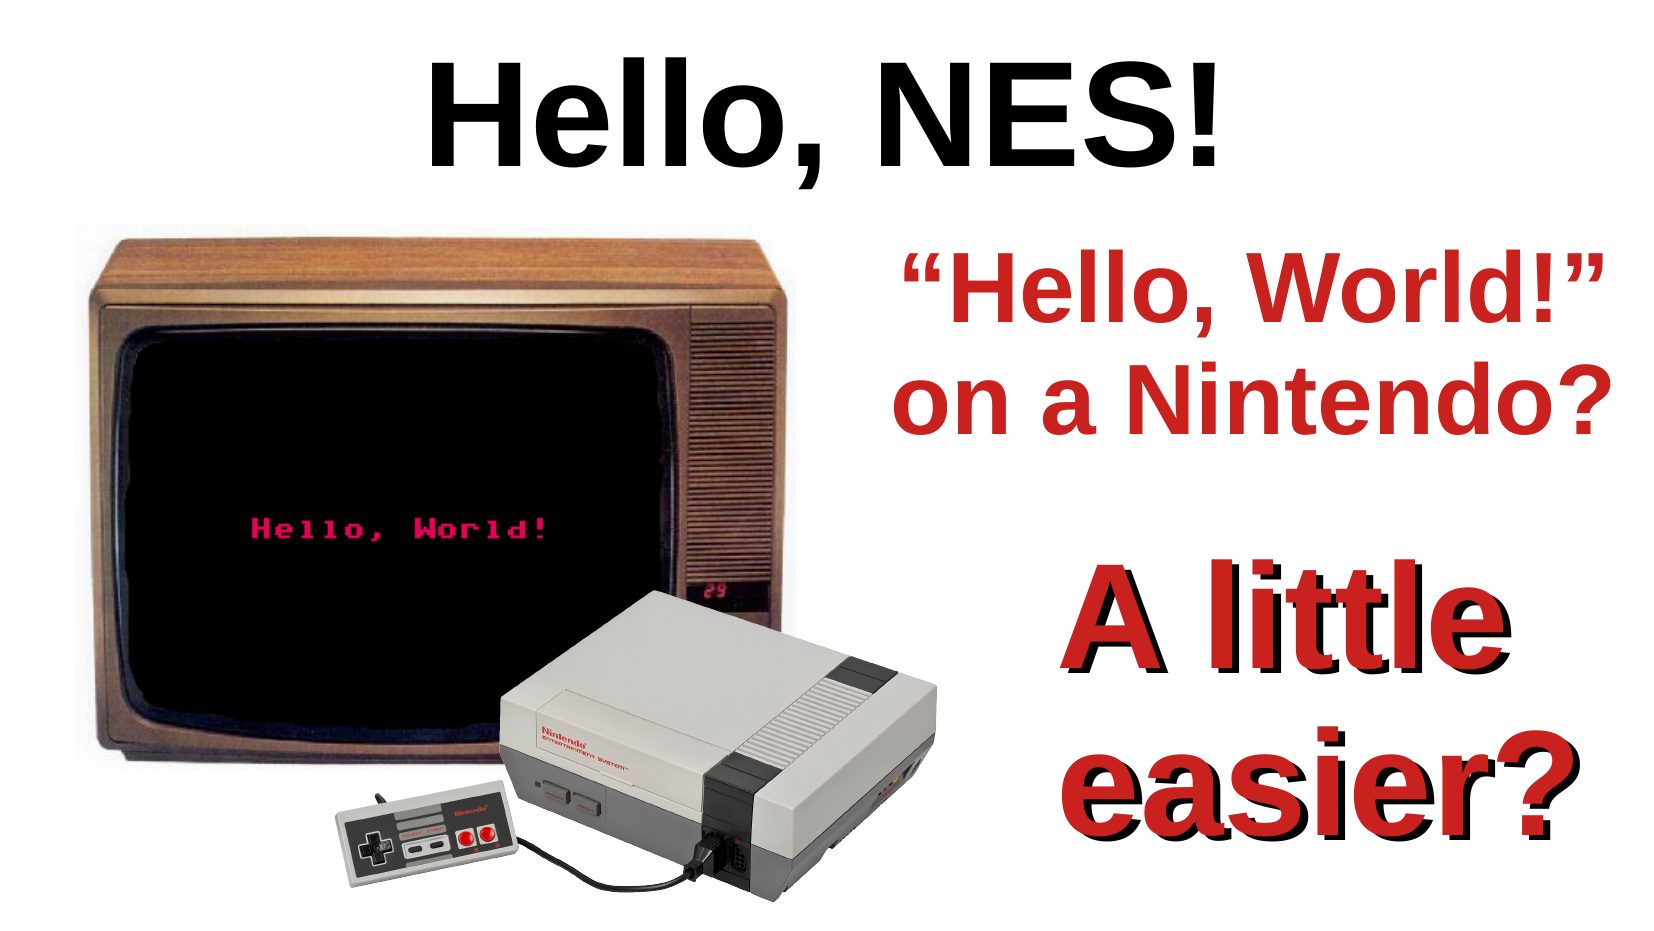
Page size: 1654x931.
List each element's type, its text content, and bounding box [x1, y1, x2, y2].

text_box “Hello, World!” on a Nintendo? [876, 225, 1633, 464]
text_box A little easier? [1042, 525, 1598, 875]
picture [75, 224, 941, 906]
title Hello, NES! [82, 30, 1571, 199]
text_box A little easier? [1049, 529, 1606, 880]
